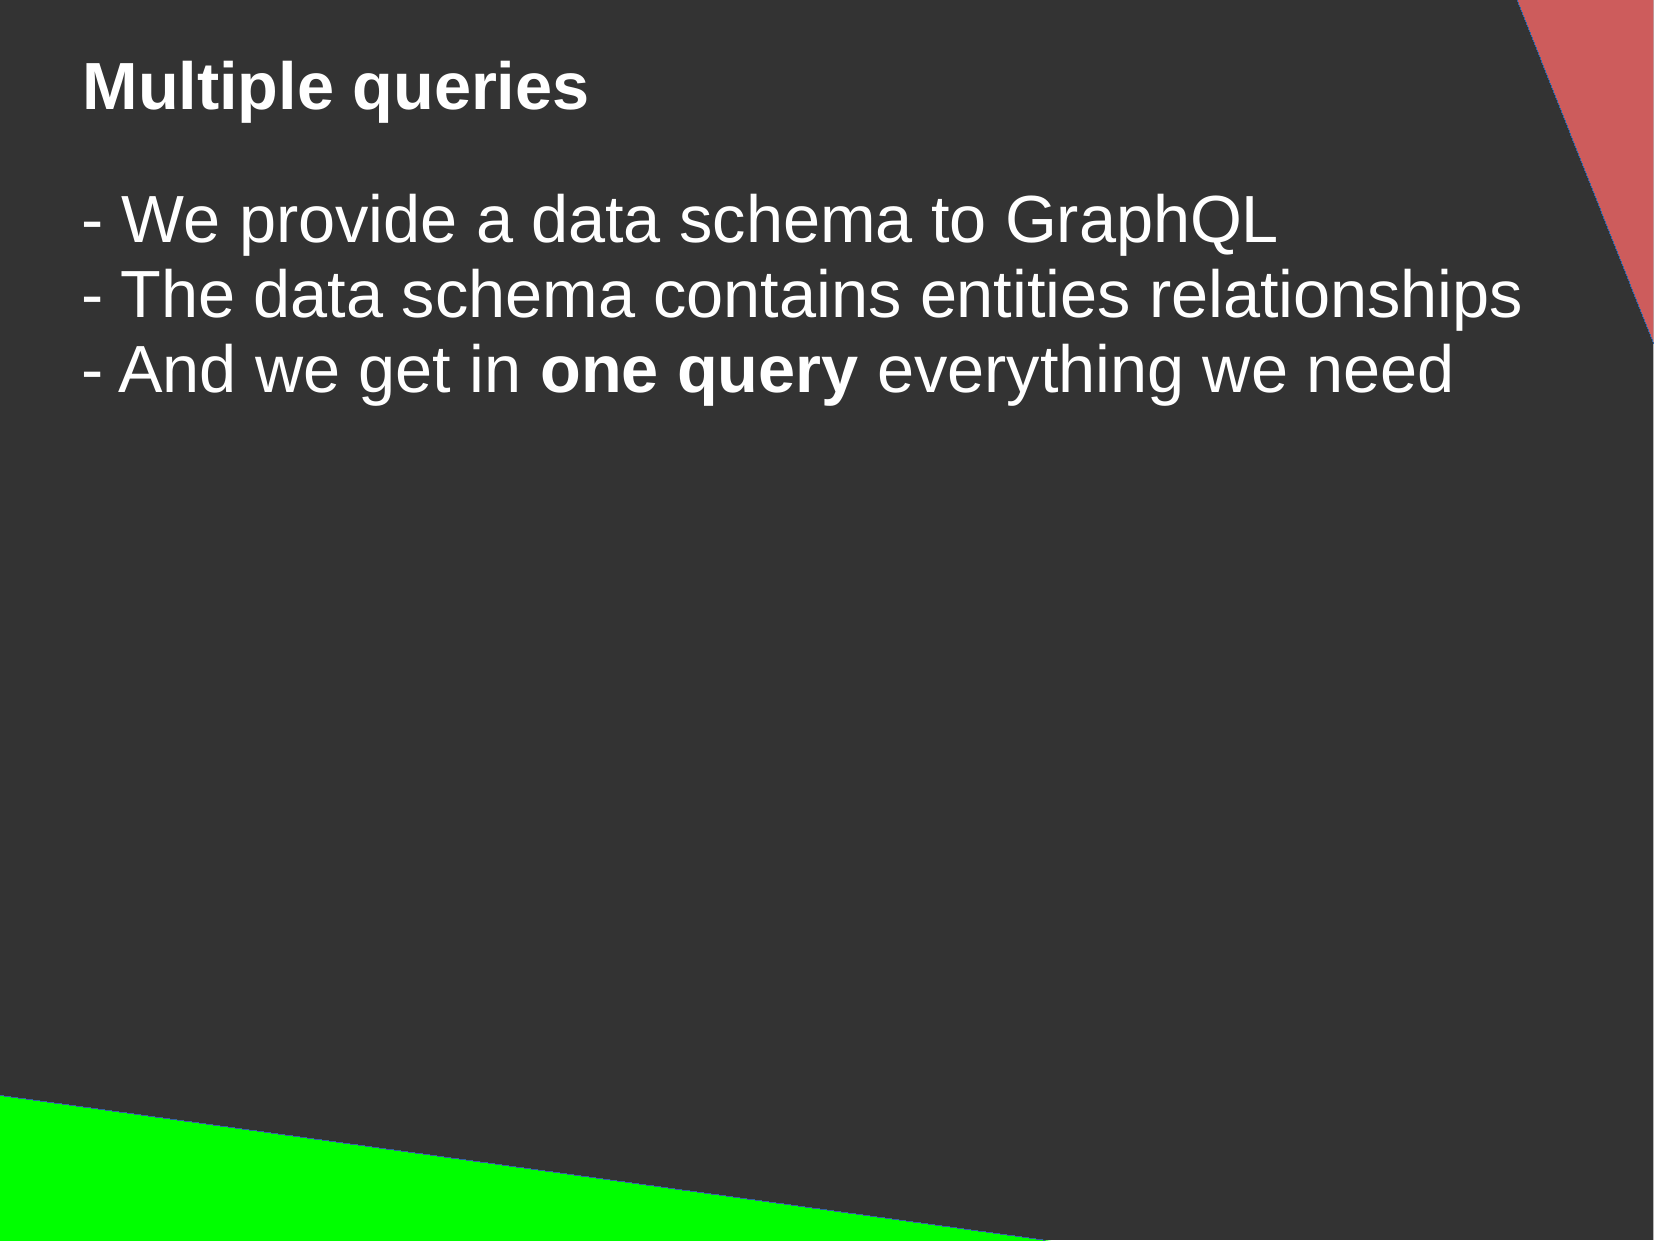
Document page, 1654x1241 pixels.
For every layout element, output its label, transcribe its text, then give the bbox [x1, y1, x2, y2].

text_box [0, 1095, 1052, 1241]
title - We provide a data schema to GraphQL - The data schema contains entities relationships - And we get in one query everything we need [81, 182, 1621, 407]
text_box [1517, 0, 1654, 344]
title Multiple queries [82, 49, 1571, 152]
